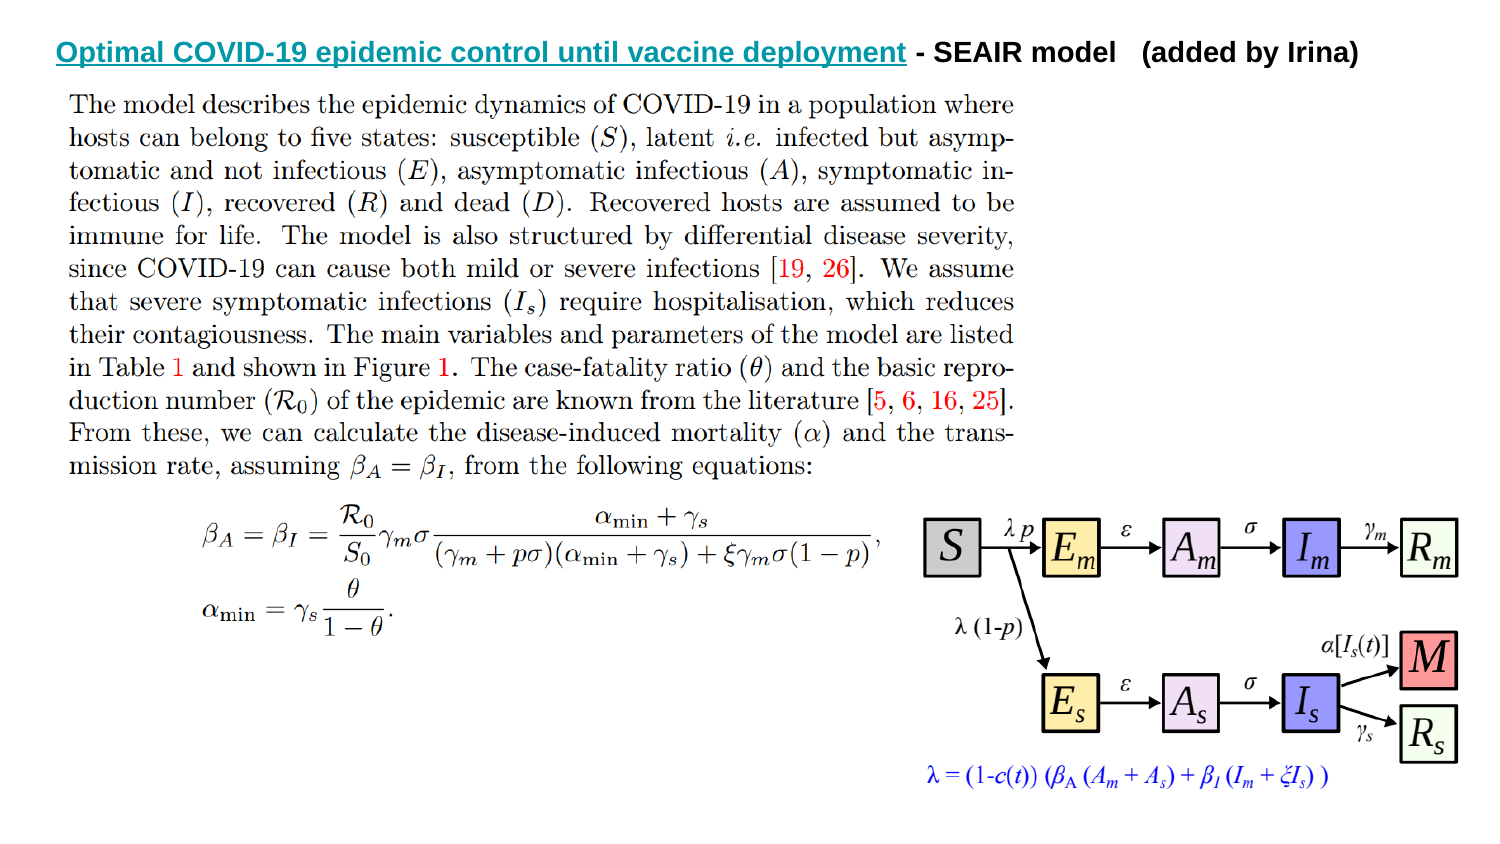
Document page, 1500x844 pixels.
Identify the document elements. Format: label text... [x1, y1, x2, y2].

picture [27, 82, 1500, 820]
title Optimal COVID-19 epidemic control until vaccine deployment - SEAIR model (added by Irina) [40, 18, 1439, 113]
